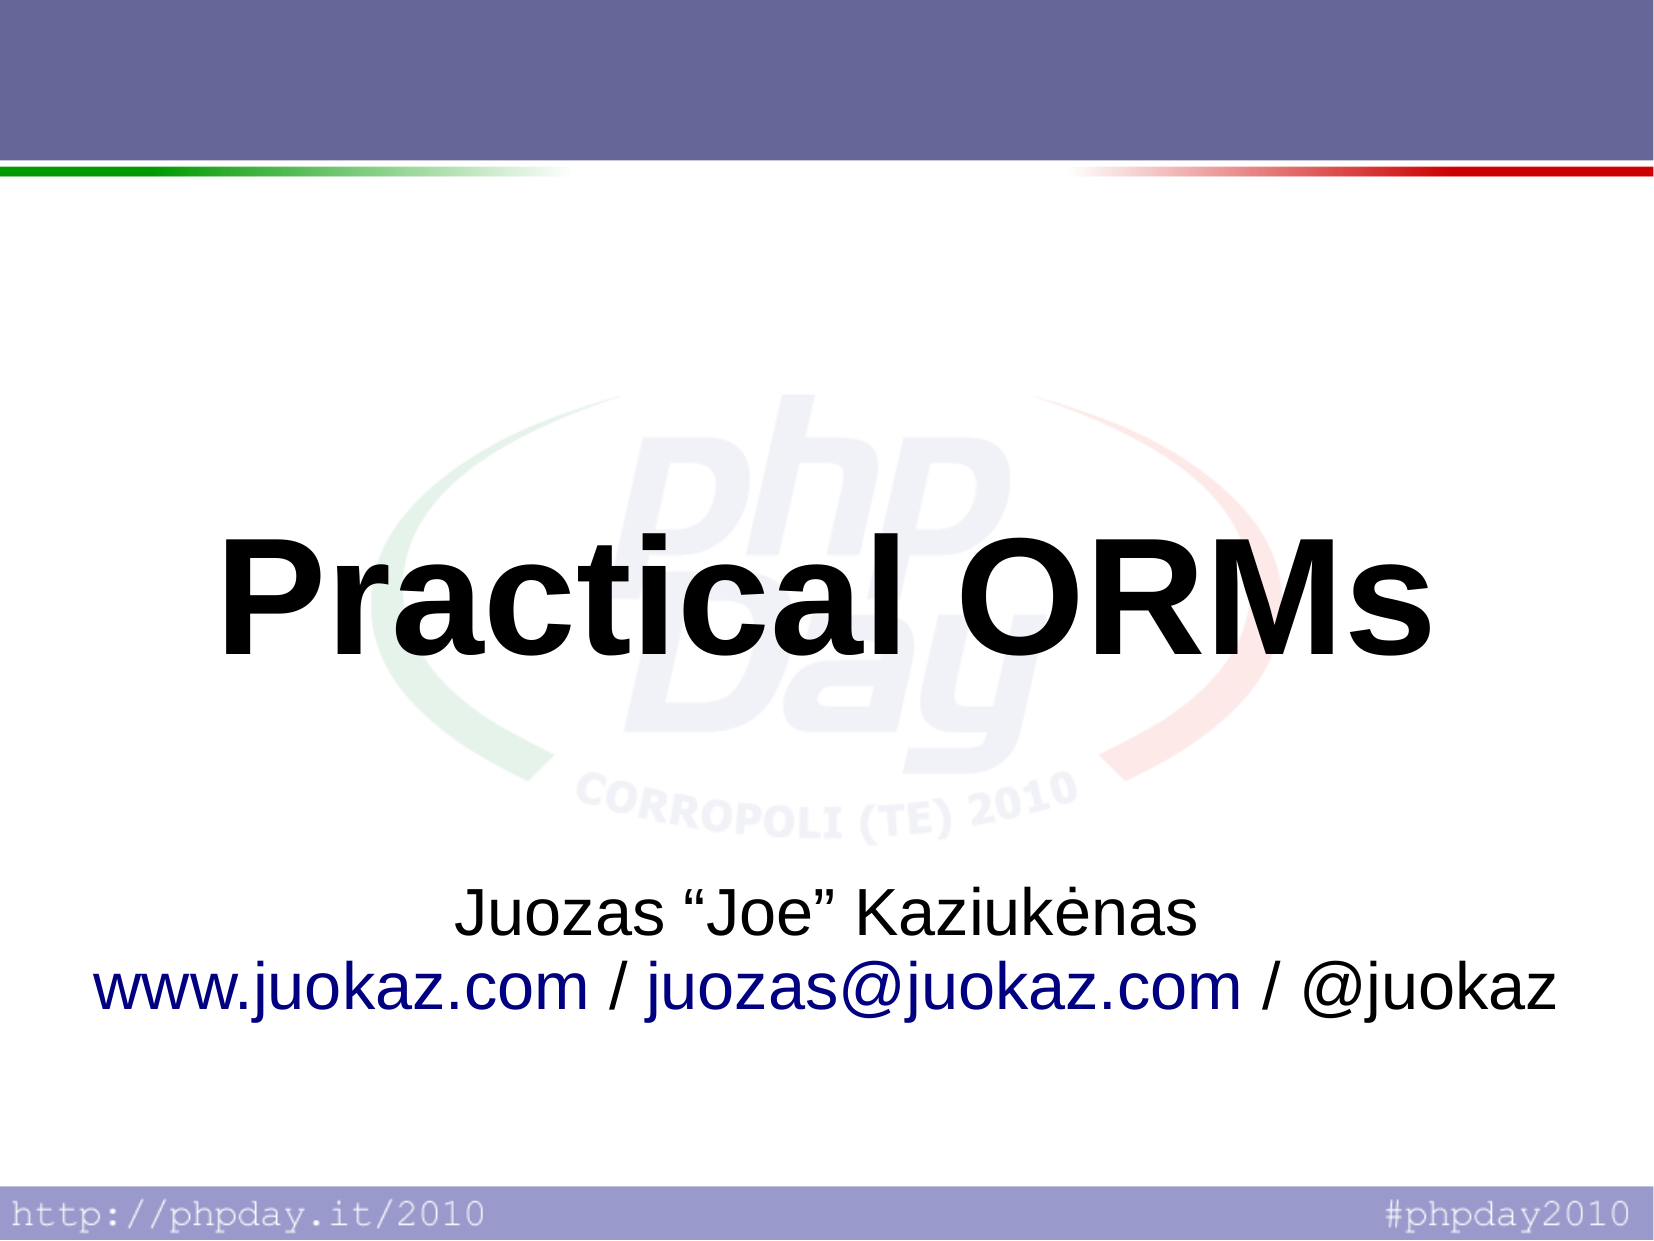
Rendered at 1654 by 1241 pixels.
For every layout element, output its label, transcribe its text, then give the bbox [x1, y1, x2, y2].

title Practical ORMs [29, 503, 1625, 690]
picture [0, 0, 1654, 1240]
subtitle Juozas “Joe” Kaziukėnas www.juokaz.com / juozas@juokaz.com / @juokaz [29, 797, 1625, 1102]
